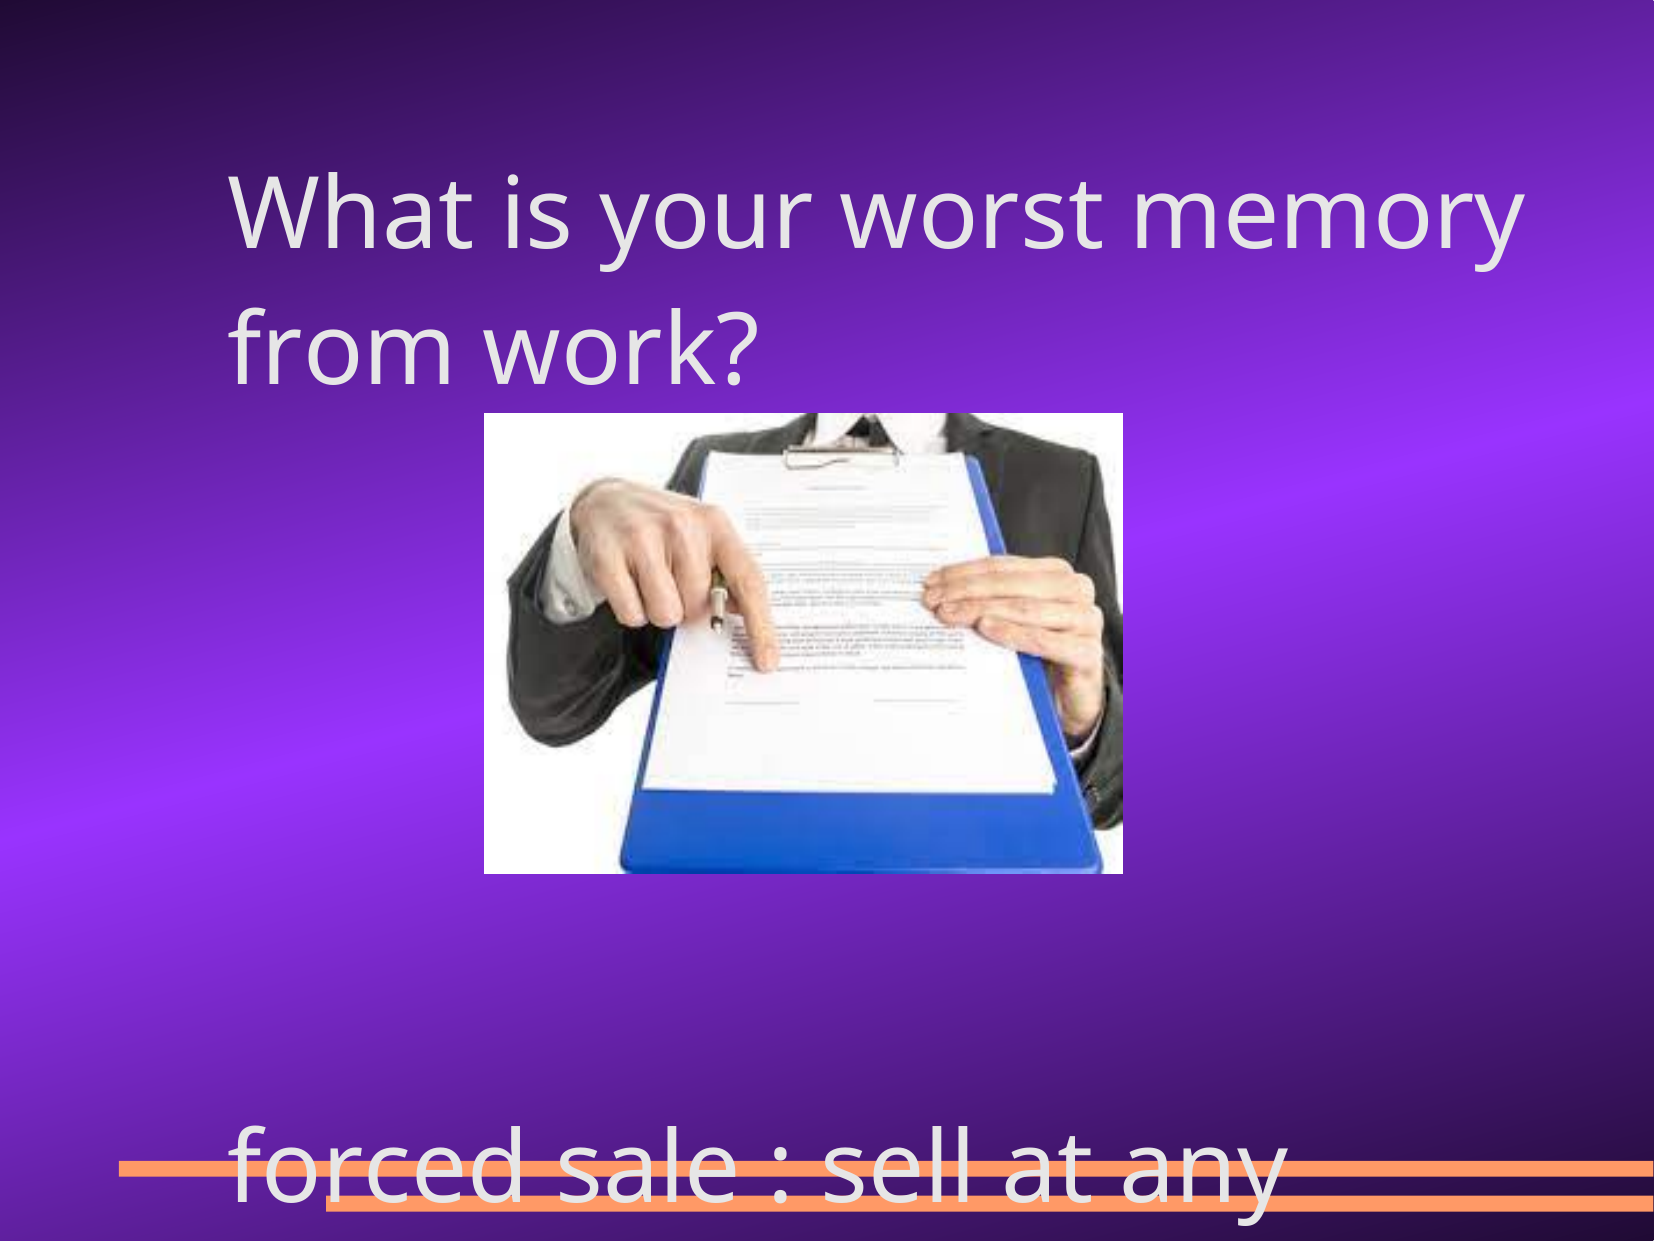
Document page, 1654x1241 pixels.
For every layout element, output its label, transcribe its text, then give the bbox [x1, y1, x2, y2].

list What is your worst memory from work? forced sale : sell at any price [144, 141, 1536, 1117]
picture [484, 413, 1123, 875]
